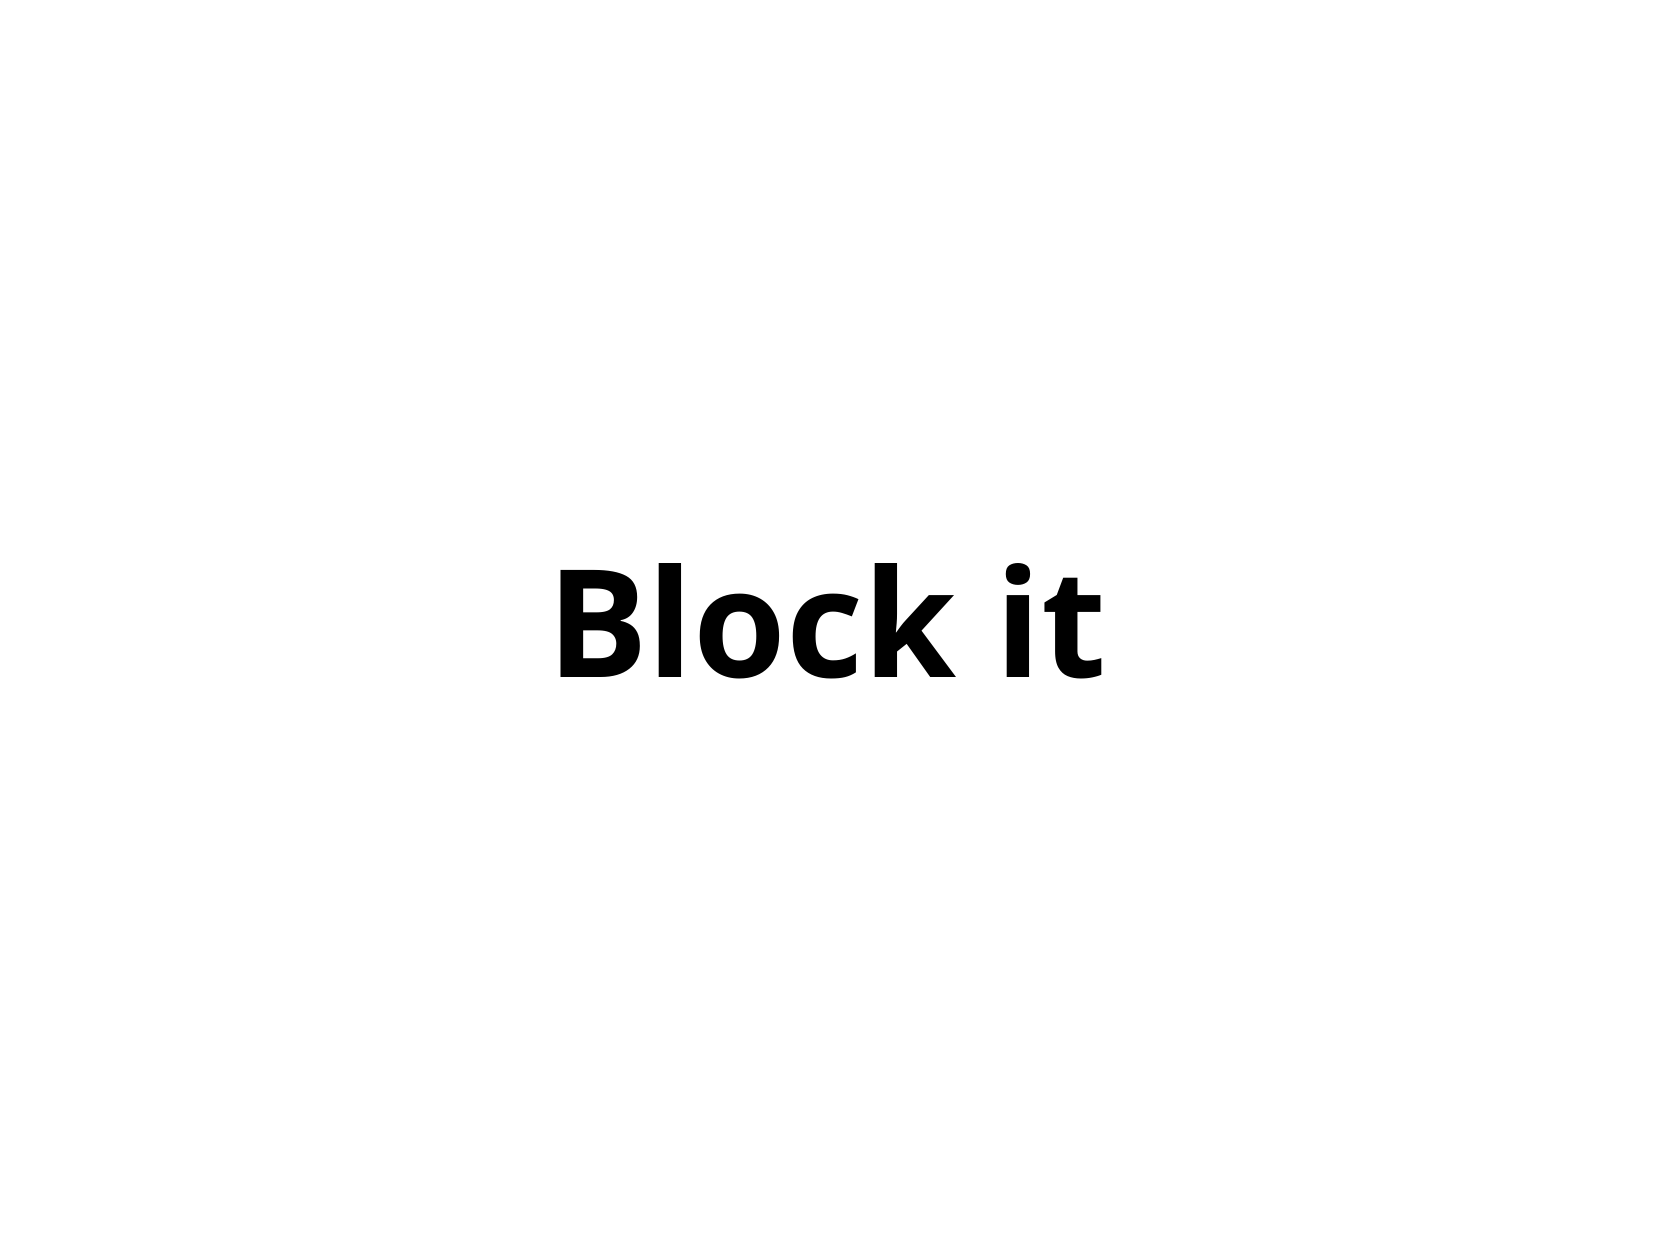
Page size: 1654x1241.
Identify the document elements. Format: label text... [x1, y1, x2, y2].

title Block it [59, 57, 1595, 1182]
